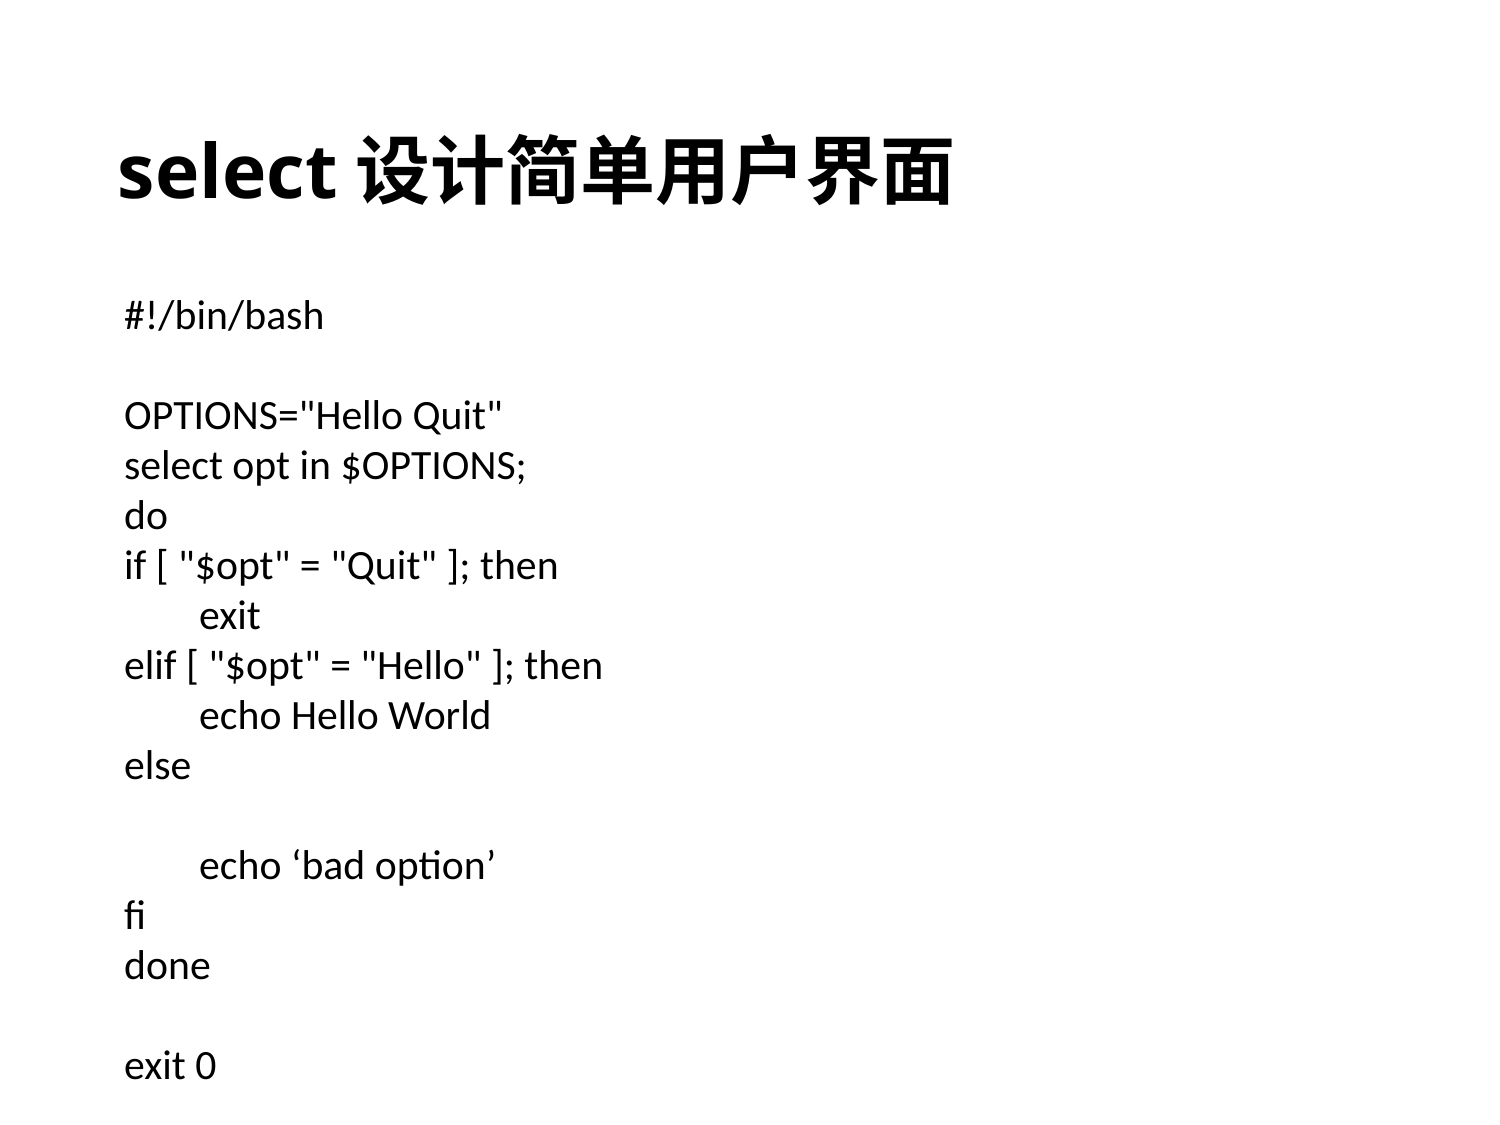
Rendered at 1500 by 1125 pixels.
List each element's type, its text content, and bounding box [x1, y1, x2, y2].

text_box #!/bin/bash OPTIONS="Hello Quit" select opt in $OPTIONS; do if [ "$opt" = "Quit" ]; then exit elif [ "$opt" = "Hello" ]; then echo Hello World else echo ‘bad option’ fi done exit 0 [109, 280, 766, 1125]
text_box select设计简单用户界面 [103, 59, 1397, 277]
